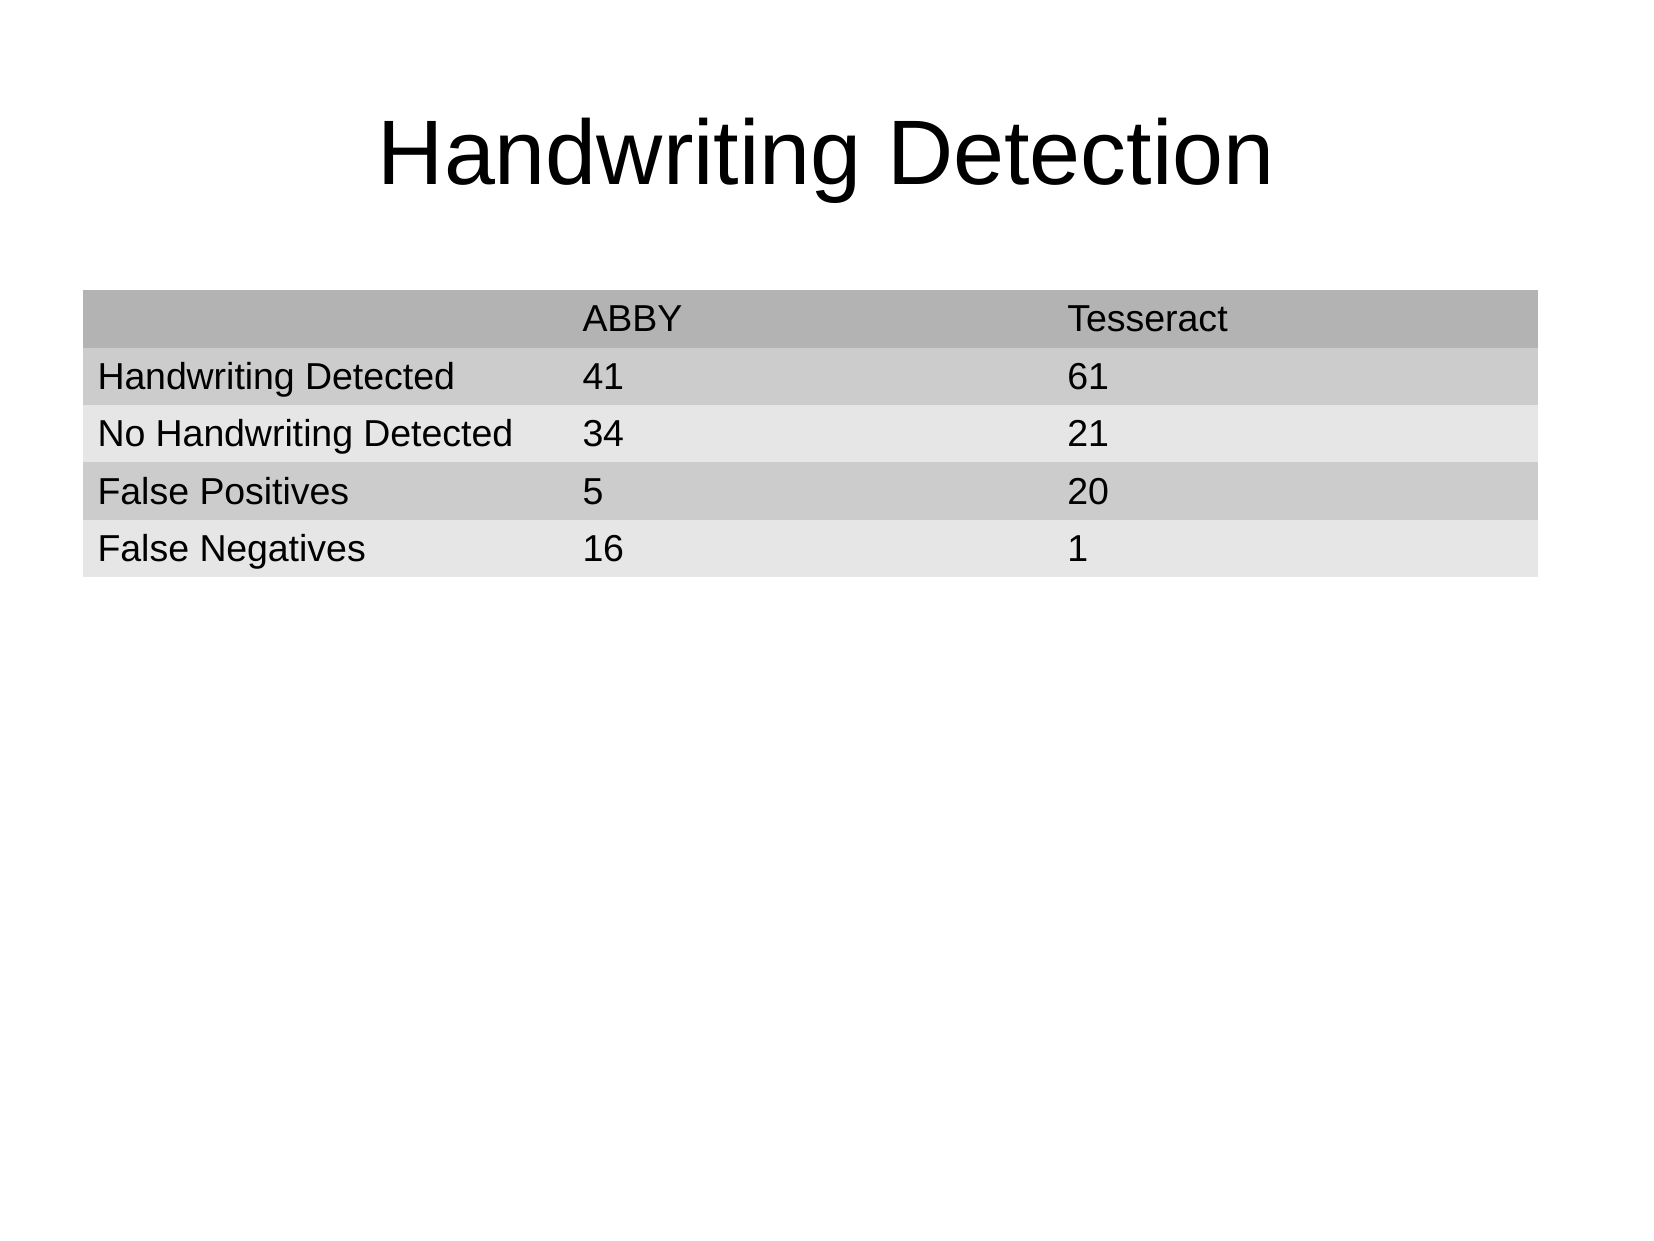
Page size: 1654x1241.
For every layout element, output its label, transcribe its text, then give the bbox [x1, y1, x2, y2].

table_cell 1 [1053, 520, 1538, 577]
table_cell 21 [1053, 405, 1538, 462]
table_cell 34 [568, 405, 1053, 462]
table_header [83, 290, 568, 348]
table_cell False Positives [83, 462, 568, 520]
table_cell 20 [1053, 462, 1538, 520]
table_header Tesseract [1053, 290, 1538, 348]
table_cell 41 [568, 348, 1053, 405]
table_cell False Negatives [83, 520, 568, 577]
table_cell 16 [568, 520, 1053, 577]
table_cell No Handwriting Detected [83, 405, 568, 462]
title Handwriting Detection [82, 49, 1571, 257]
table_cell 61 [1053, 348, 1538, 405]
table_cell Handwriting Detected [83, 348, 568, 405]
table_cell 5 [568, 462, 1053, 520]
table_header ABBY [568, 290, 1053, 348]
